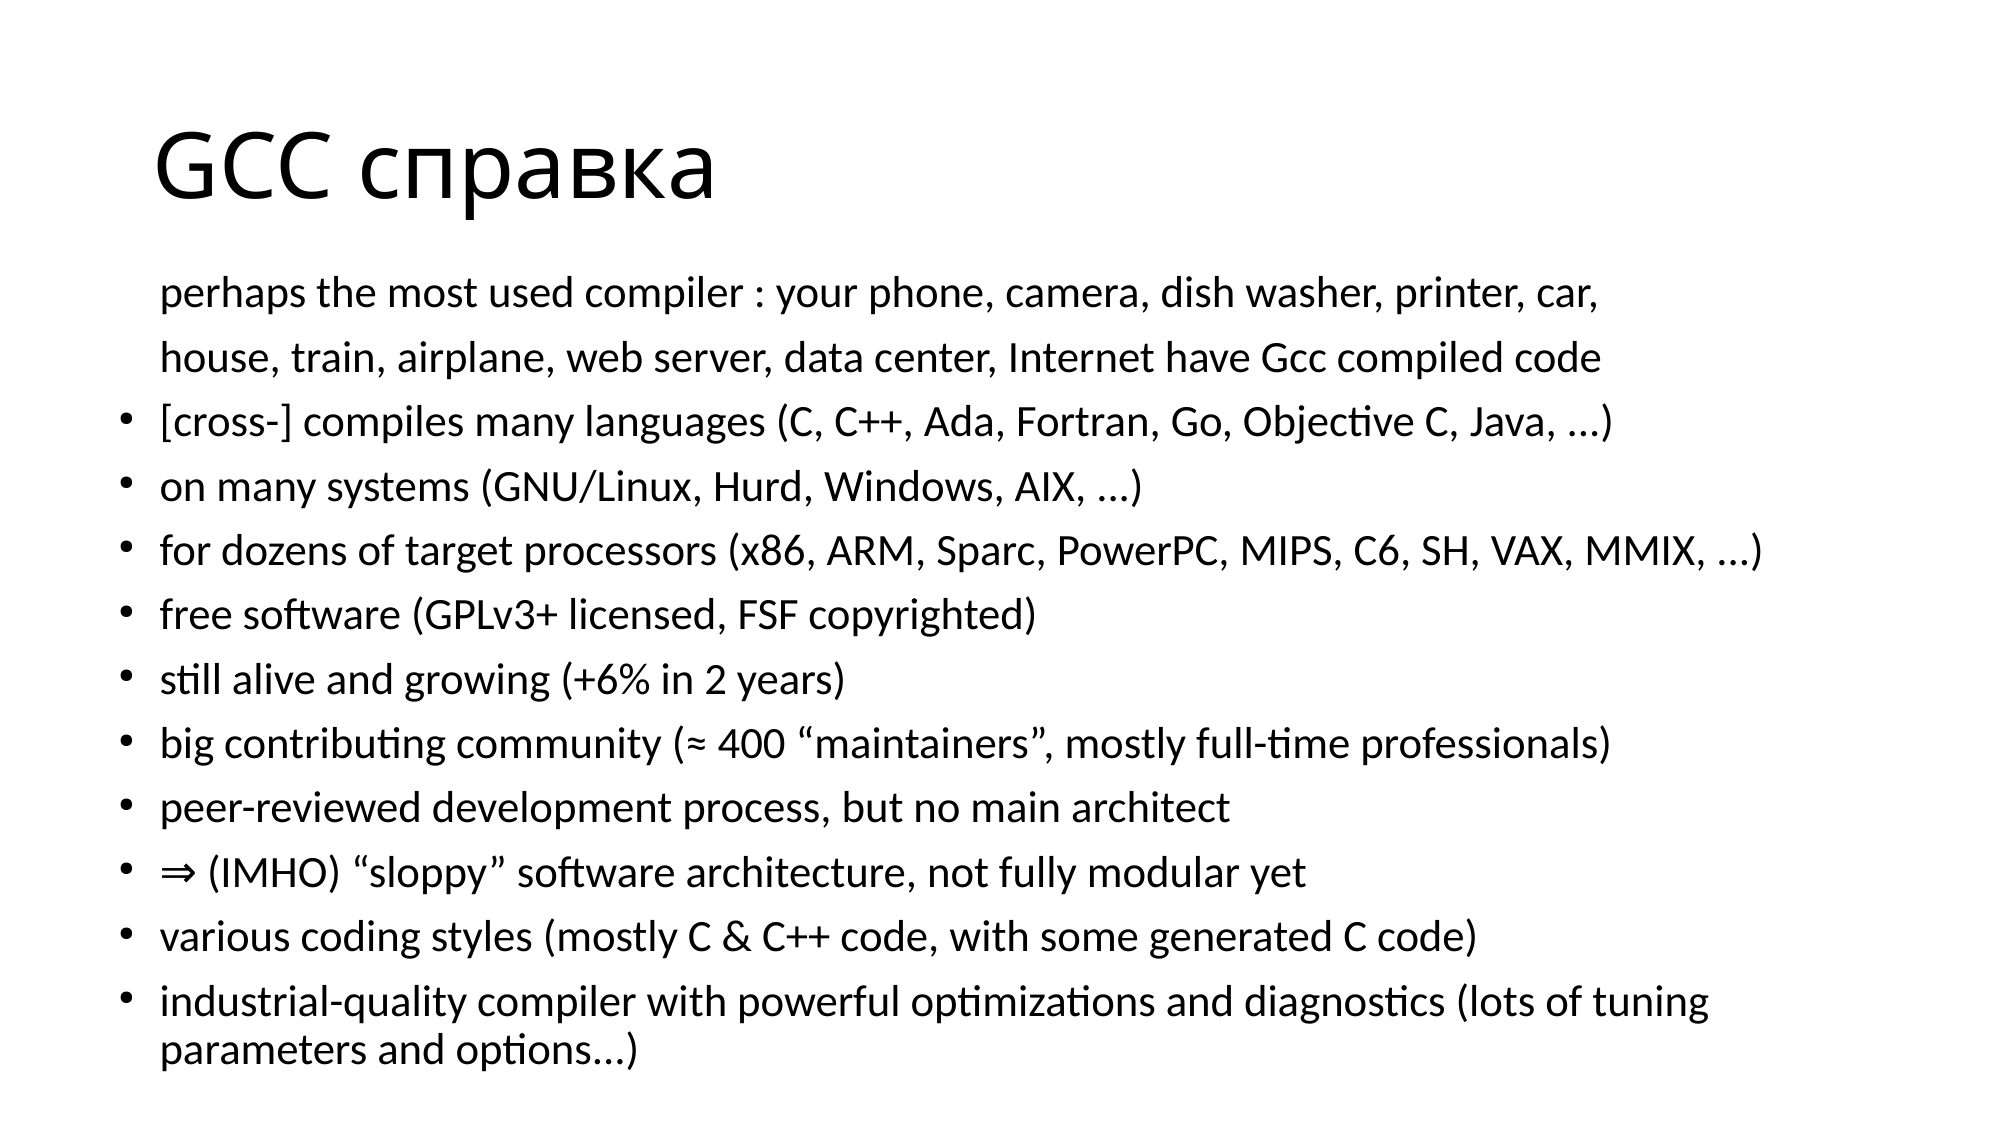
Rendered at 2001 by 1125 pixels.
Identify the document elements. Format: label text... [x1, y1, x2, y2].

list perhaps the most used compiler : your phone, camera, dish washer, printer, car, house, train, airplane, web server, data center, Internet have Gcc compiled code [cross-] compiles many languages (C, C++, Ada, Fortran, Go, Objective C, Java, ...) on many systems (GNU/Linux, Hurd, Windows, AIX, ...) for dozens of target processors (x86, ARM, Sparc, PowerPC, MIPS, C6, SH, VAX, MMIX, ...) free software (GPLv3+ licensed, FSF copyrighted) still alive and growing (+6% in 2 years) big contributing community (≈ 400 “maintainers”, mostly full-time professionals) peer-reviewed development process, but no main architect ⇒ (IMHO) “sloppy” software architecture, not fully modular yet various coding styles (mostly C & C++ code, with some generated C code) industrial-quality compiler with powerful optimizations and diagnostics (lots of tuning parameters and options...) [90, 261, 1786, 1096]
title GCC справка [137, 59, 1863, 278]
